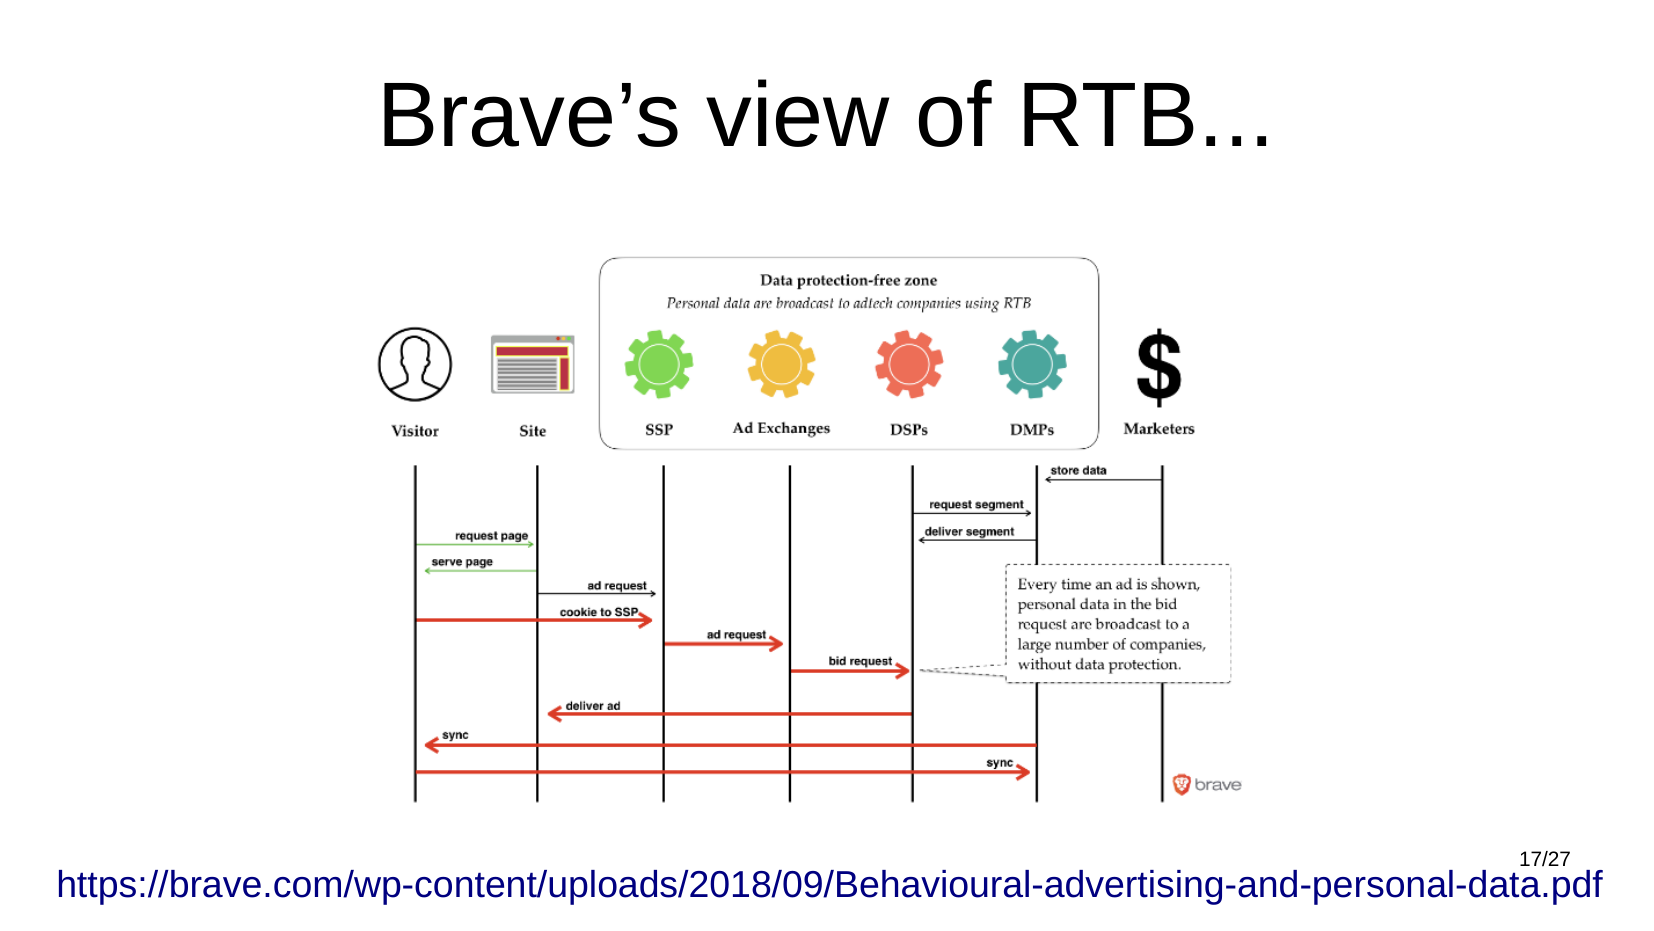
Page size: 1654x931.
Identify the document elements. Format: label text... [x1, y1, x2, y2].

title Brave’s view of RTB... [82, 37, 1571, 193]
text_box https://brave.com/wp-content/uploads/2018/09/Behavioural-advertising-and-personal-data.pdf [41, 856, 1619, 914]
picture [330, 236, 1330, 827]
